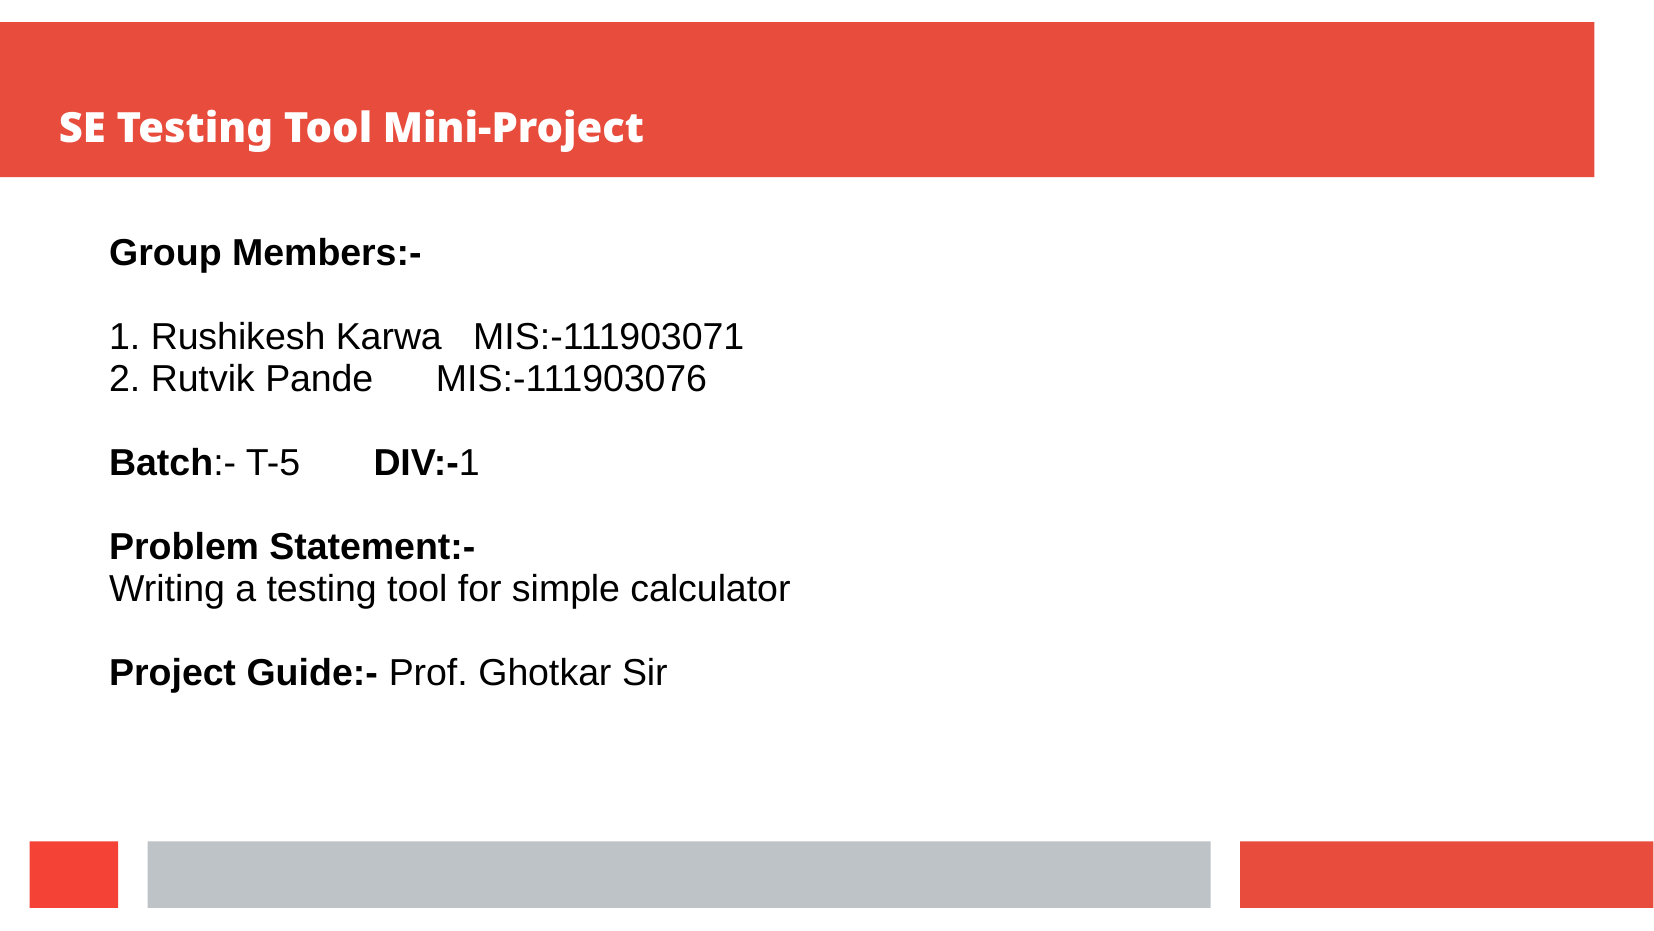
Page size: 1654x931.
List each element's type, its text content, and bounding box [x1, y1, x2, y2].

title SE Testing Tool Mini-Project [59, 44, 1595, 156]
text_box Group Members:- 1. Rushikesh Karwa MIS:-111903071 2. Rutvik Pande MIS:-111903076 Batch:- T-5 DIV:-1 Problem Statement:- Writing a testing tool for simple calculator Project Guide:- Prof. Ghotkar Sir [94, 224, 1595, 768]
